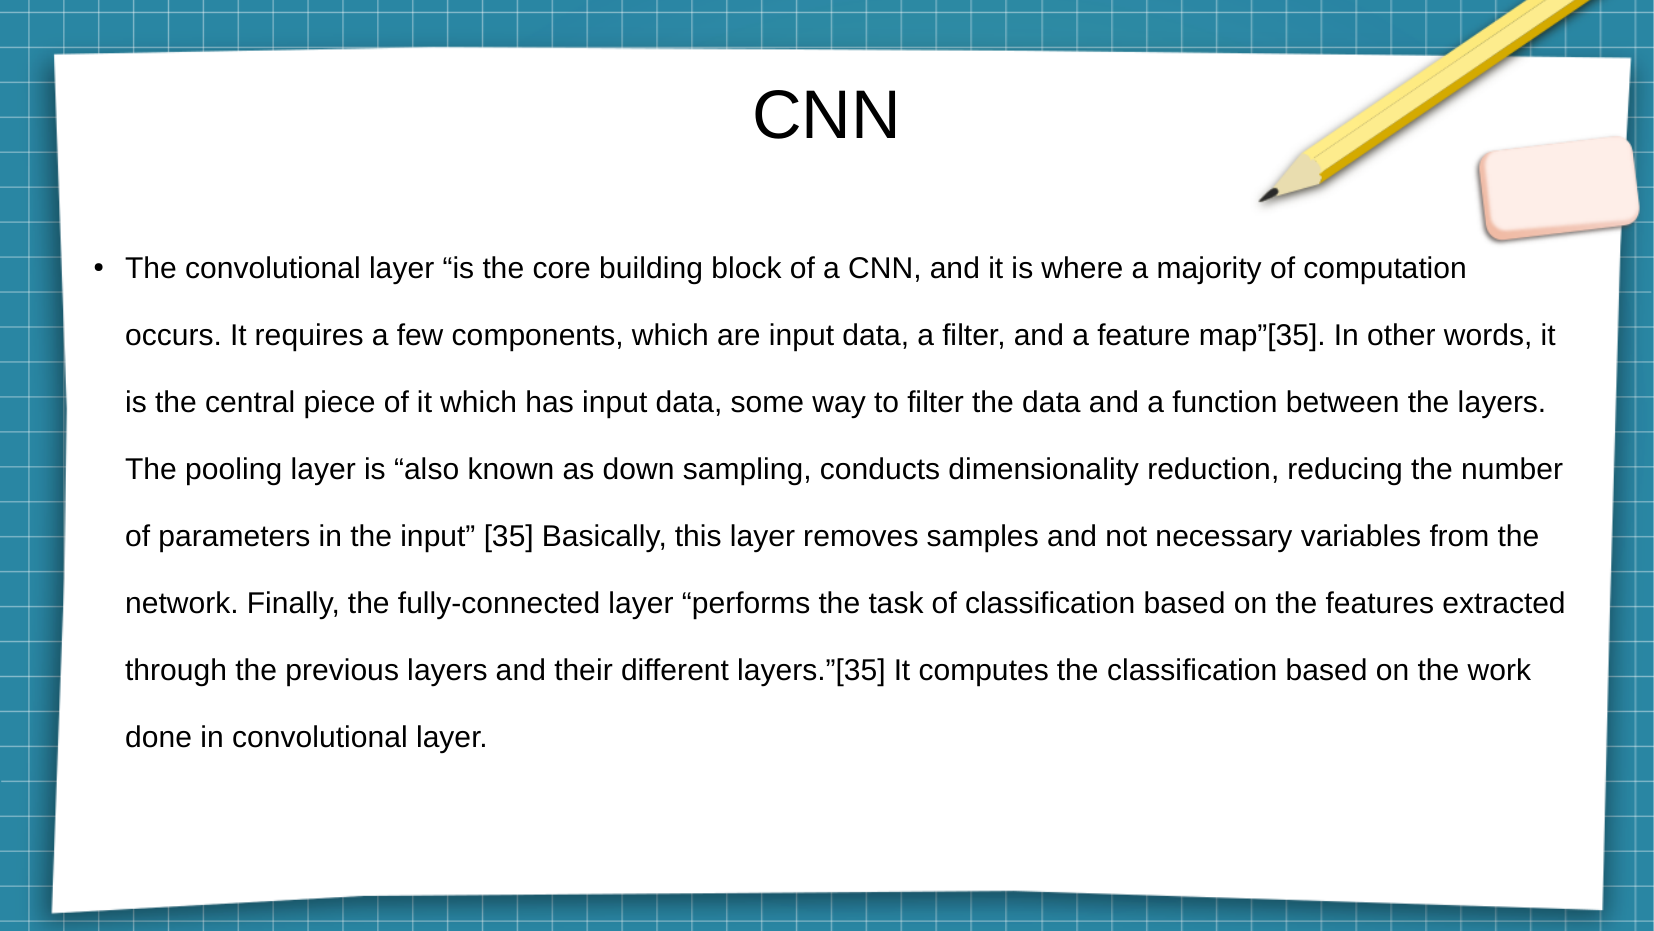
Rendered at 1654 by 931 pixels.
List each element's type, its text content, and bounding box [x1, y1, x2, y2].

list The convolutional layer “is the core building block of a CNN, and it is where a majority of computation occurs. It requires a few components, which are input data, a filter, and a feature map”[35]. In other words, it is the central piece of it which has input data, some way to filter the data and a function between the layers. The pooling layer is “also known as down sampling, conducts dimensionality reduction, reducing the number of parameters in the input” [35] Basically, this layer removes samples and not necessary variables from the network. Finally, the fully-connected layer “performs the task of classification based on the features extracted through the previous layers and their different layers.”[35] It computes the classification based on the work done in convolutional layer. [82, 217, 1571, 758]
title CNN [82, 37, 1571, 193]
picture [0, 0, 1654, 931]
